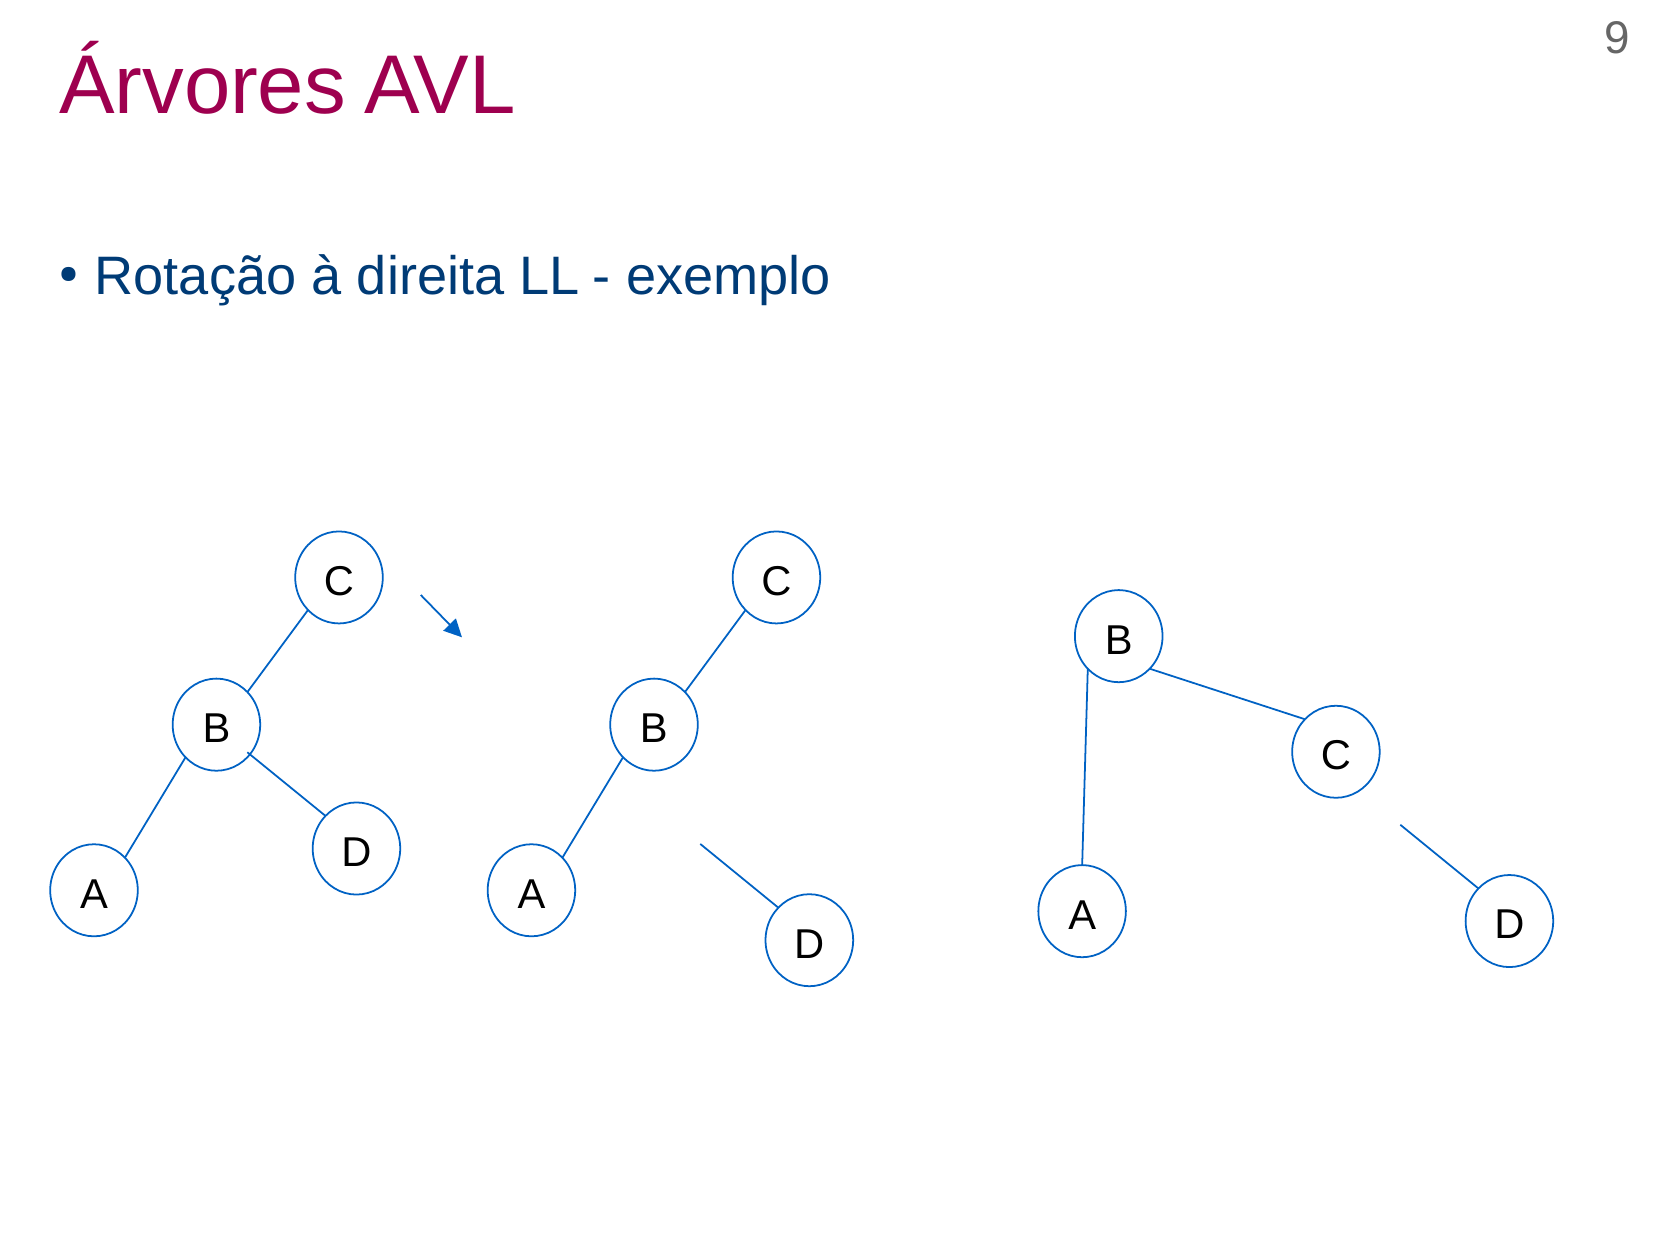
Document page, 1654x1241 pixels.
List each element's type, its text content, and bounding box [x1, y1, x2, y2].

text_box A [1038, 865, 1126, 958]
text_box B [1074, 590, 1163, 683]
text_box D [312, 802, 401, 895]
text_box C [732, 531, 821, 624]
text_box A [487, 844, 576, 937]
text_box B [172, 678, 261, 771]
text_box B [610, 678, 698, 771]
text_box D [765, 894, 854, 987]
text_box D [1465, 875, 1554, 968]
text_box C [1292, 705, 1380, 798]
list Rotação à direita LL - exemplo [59, 236, 1595, 1211]
title Árvores AVL [59, 29, 1595, 148]
text_box C [295, 531, 383, 624]
text_box A [50, 844, 138, 937]
